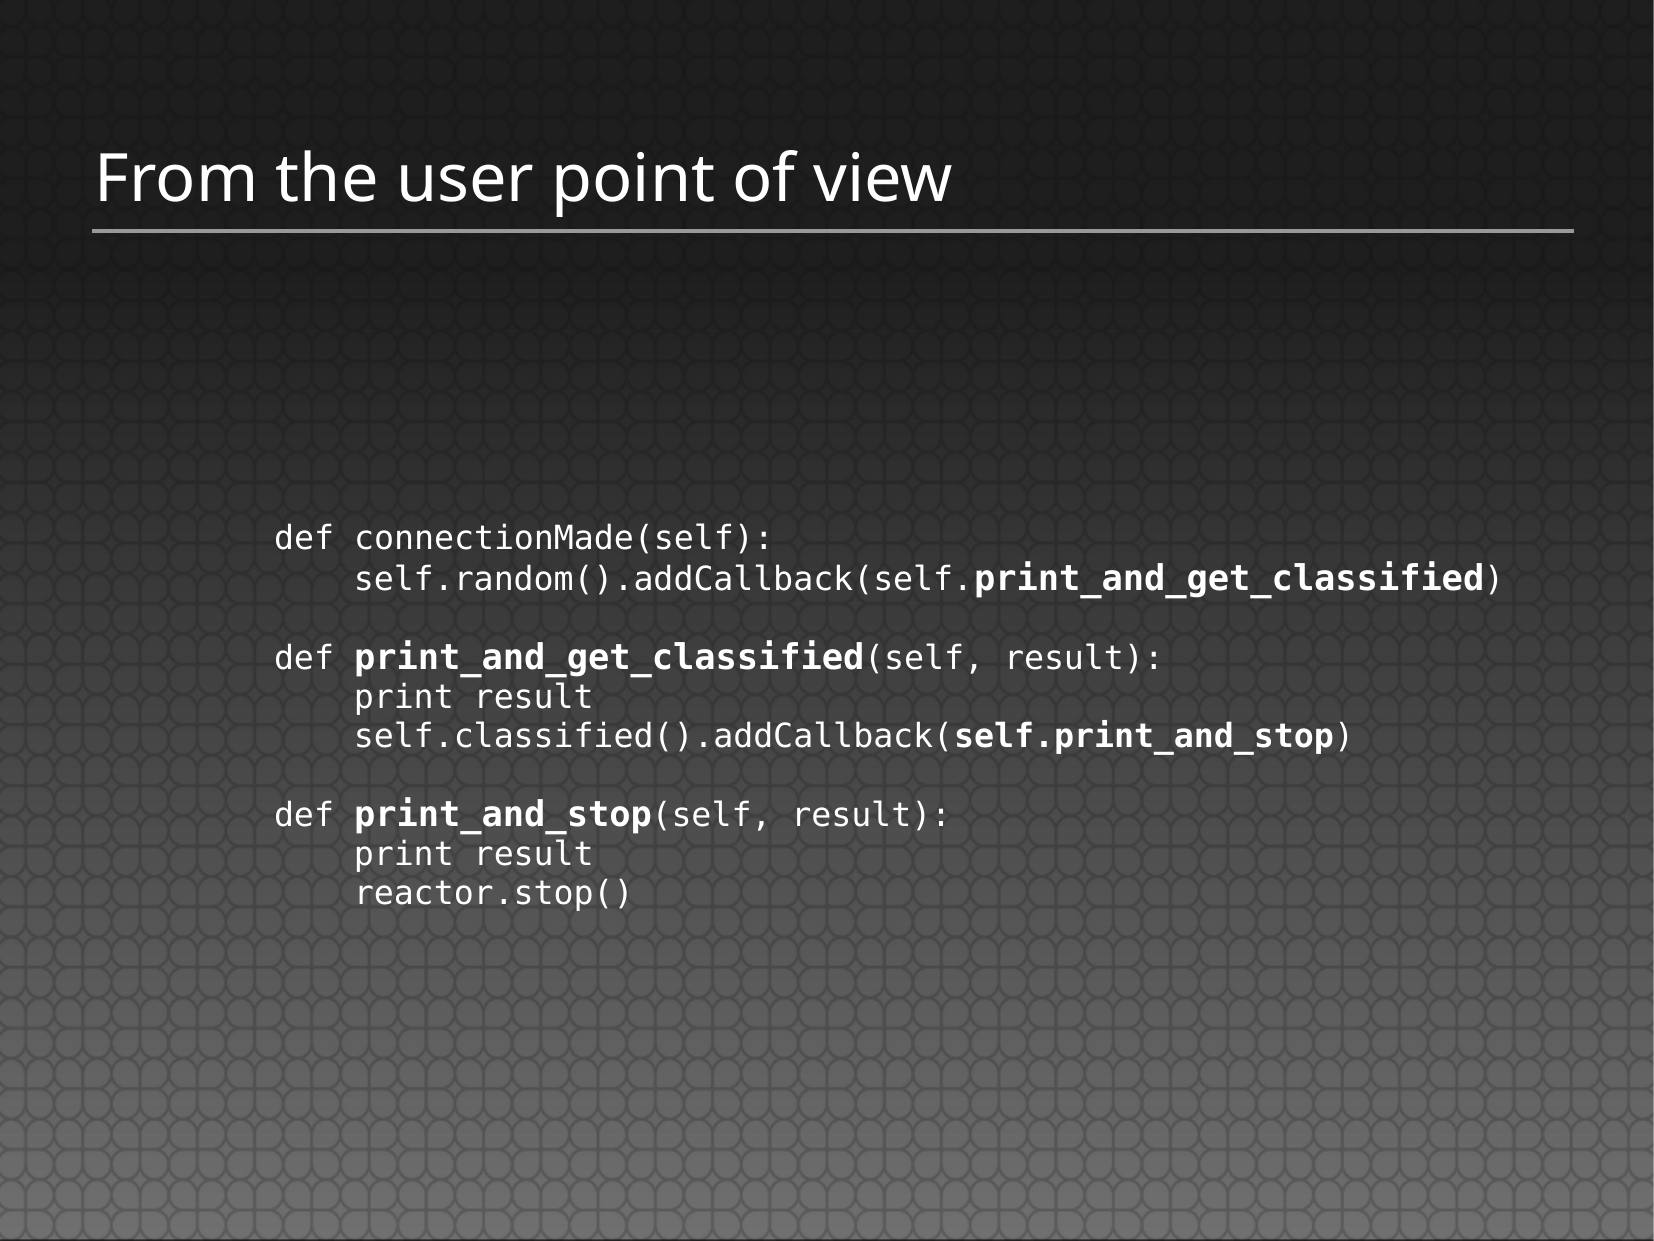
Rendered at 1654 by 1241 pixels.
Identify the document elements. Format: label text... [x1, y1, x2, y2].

picture [0, 0, 1654, 1241]
title From the user point of view [94, 100, 1426, 251]
title def connectionMade(self): self.random().addCallback(self.print_and_get_classified) def print_and_get_classified(self, result): print result self.classified().addCallback(self.print_and_stop) def print_and_stop(self, result): print result reactor.stop() [194, 287, 1509, 1105]
